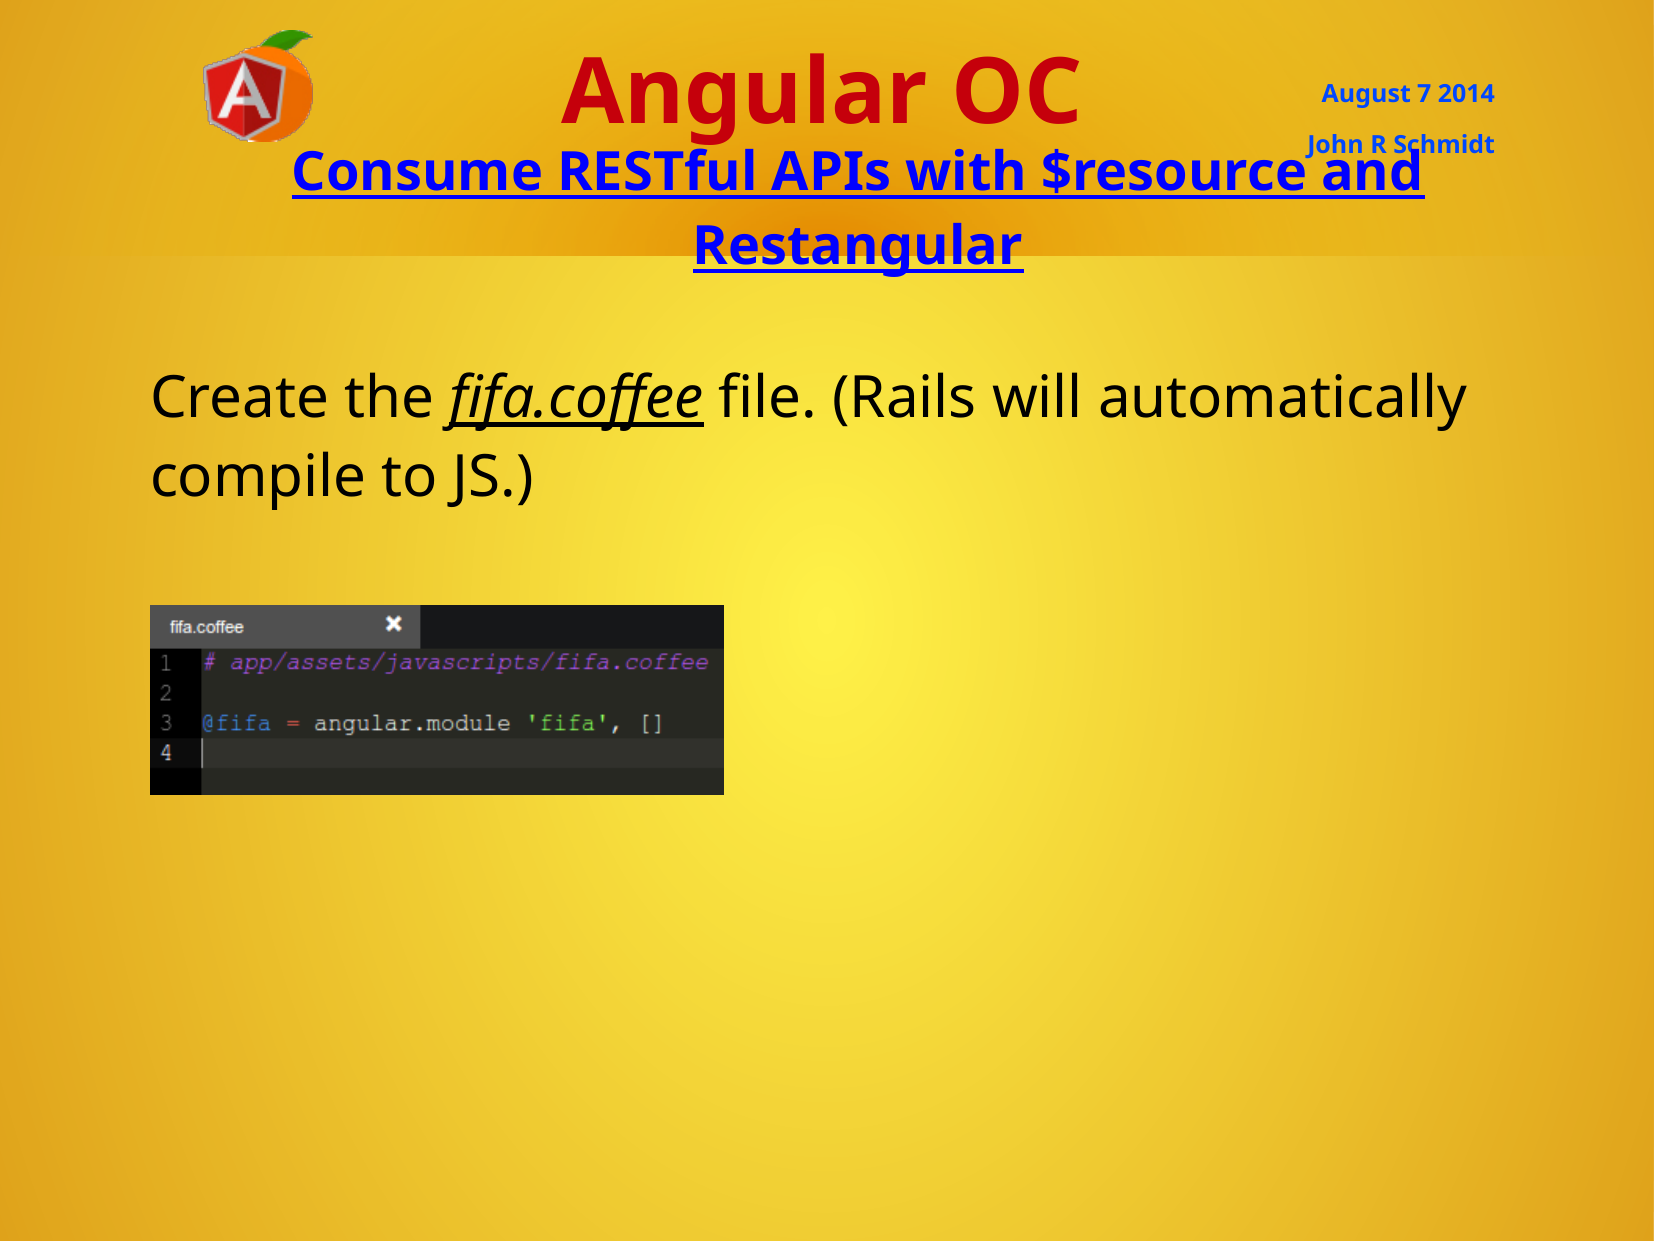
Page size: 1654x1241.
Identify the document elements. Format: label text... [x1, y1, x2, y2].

text_box Consume RESTful APIs with $resource and Restangular [150, 175, 1567, 239]
subtitle Create the fifa.coffee file. (Rails will automatically compile to JS.) [150, 366, 1579, 503]
text_box August 7 2014 John R Schmidt [1260, 51, 1510, 172]
picture [150, 605, 724, 796]
picture [202, 30, 316, 142]
title Angular OC [560, 34, 1086, 142]
